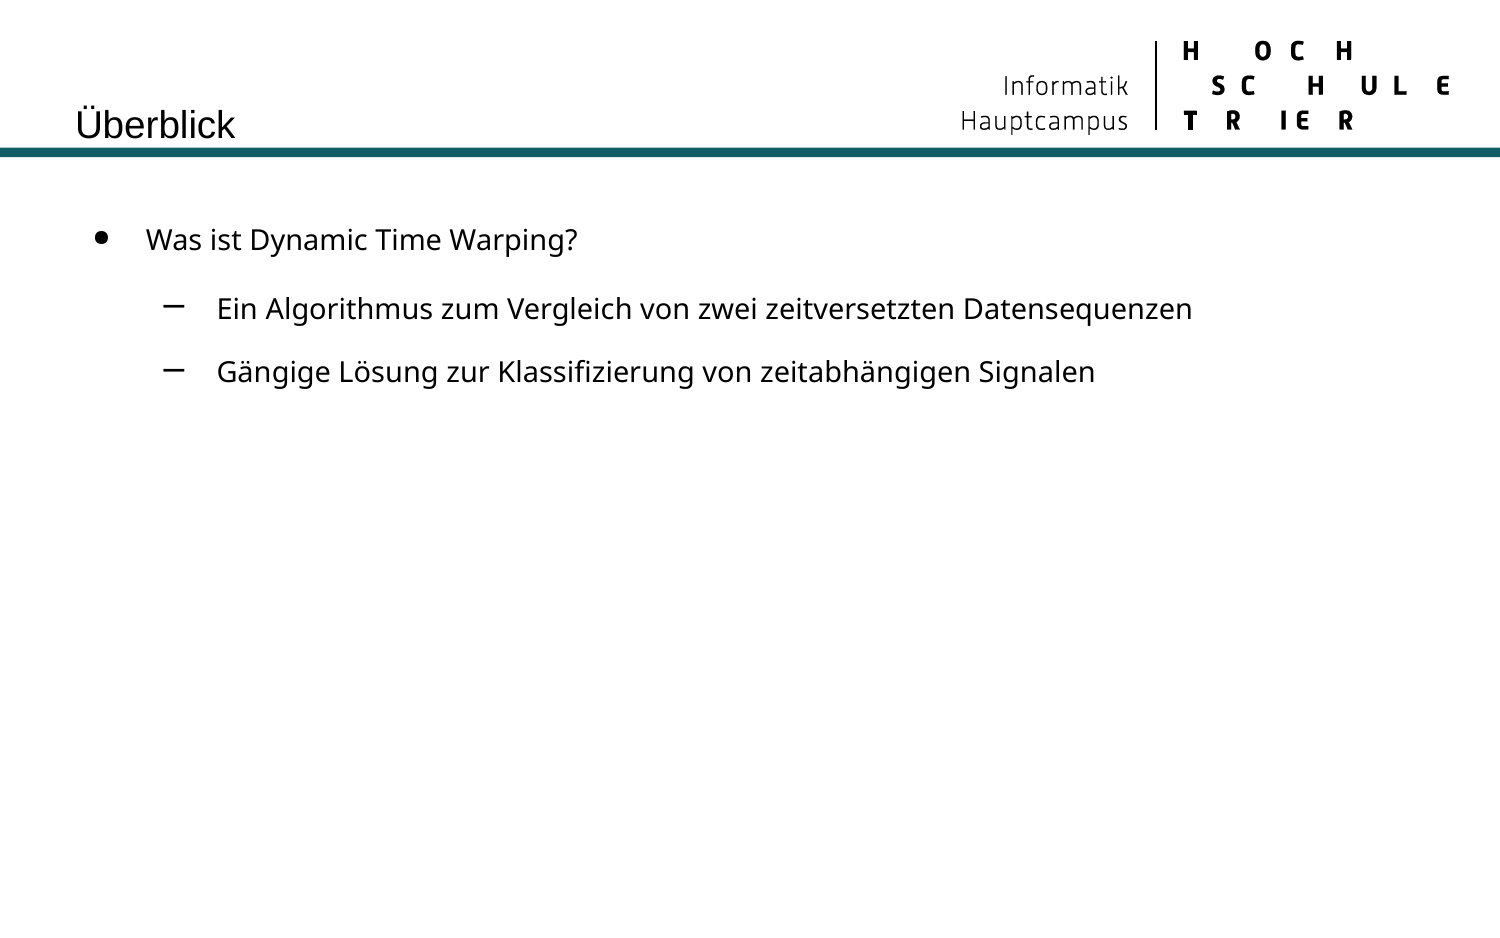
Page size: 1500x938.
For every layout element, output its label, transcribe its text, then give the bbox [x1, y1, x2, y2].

list Was ist Dynamic Time Warping? Ein Algorithmus zum Vergleich von zwei zeitversetzten Datensequenzen Gängige Lösung zur Klassifizierung von zeitabhängigen Signalen [75, 219, 1425, 479]
title Überblick [75, 37, 1425, 194]
